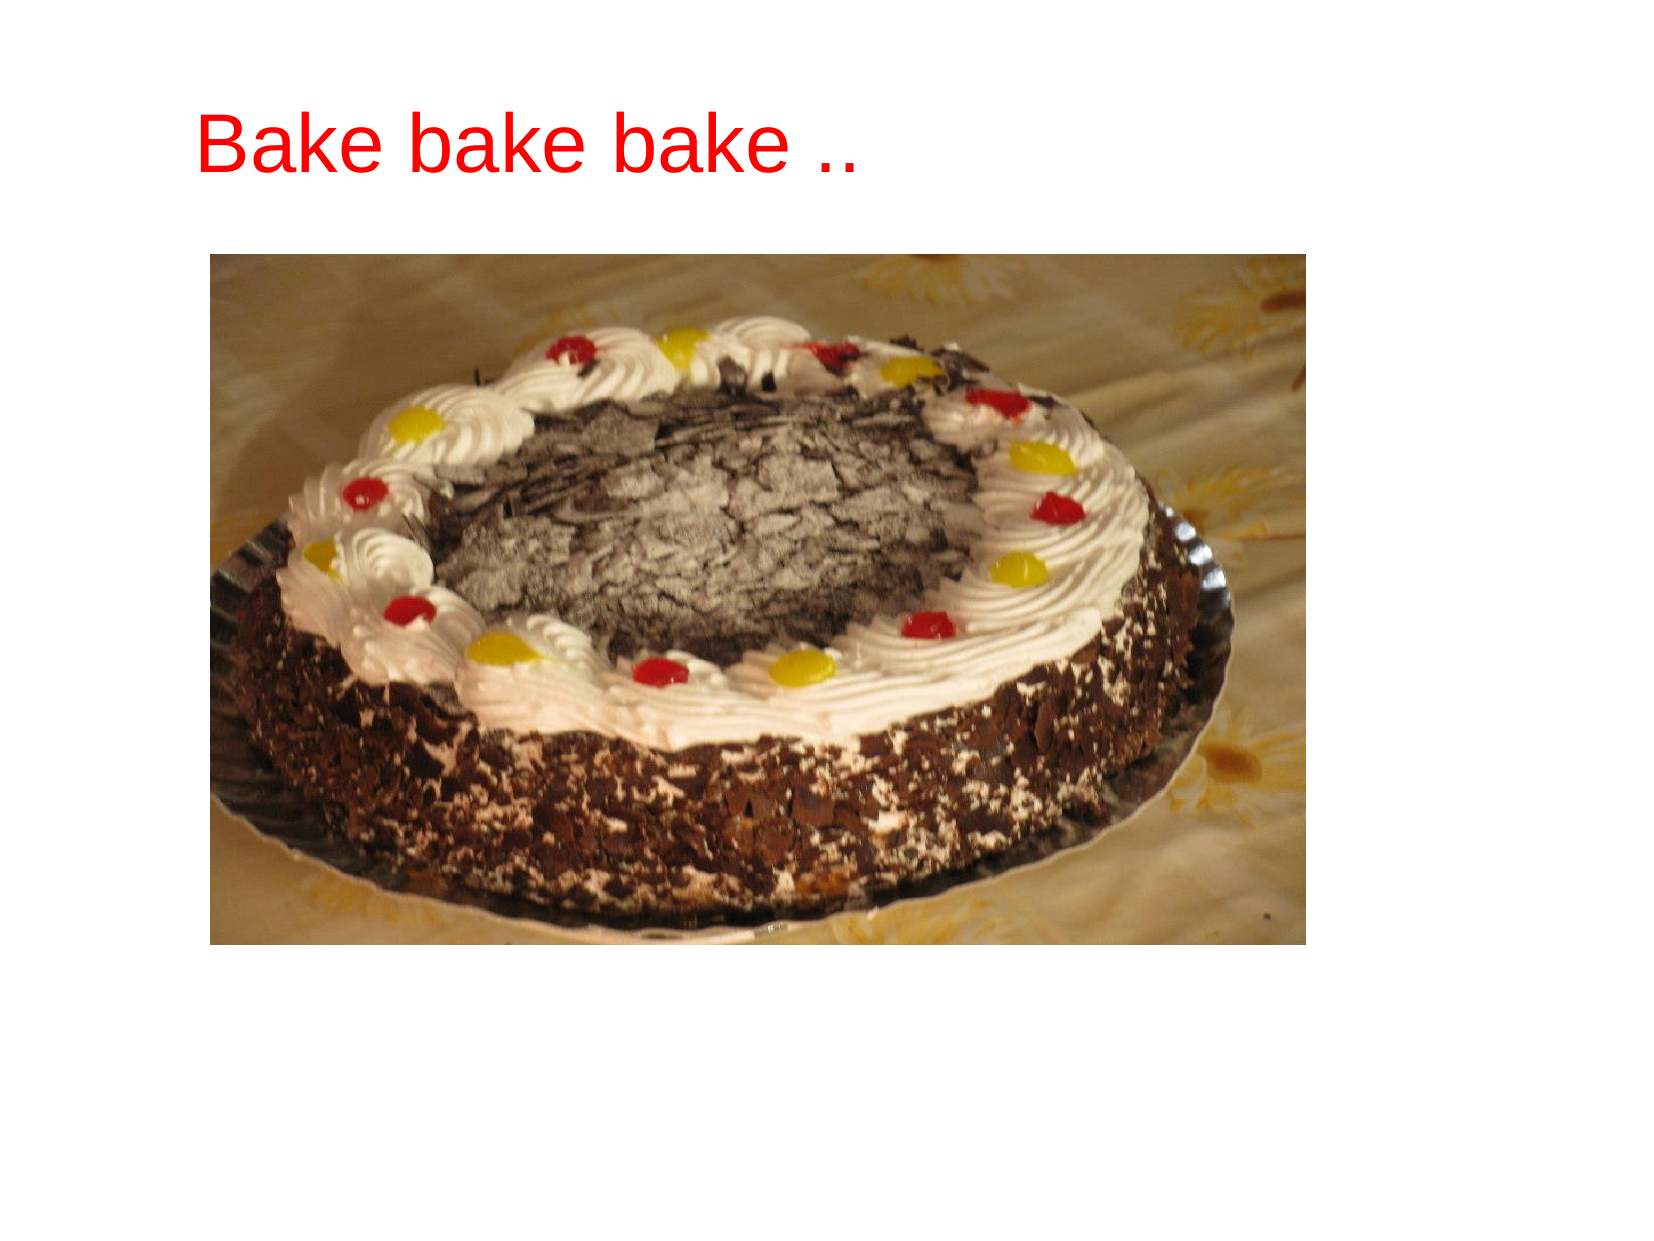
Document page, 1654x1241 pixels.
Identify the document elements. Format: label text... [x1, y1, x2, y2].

text_box Bake bake bake .. [180, 90, 877, 198]
picture [210, 254, 1306, 946]
